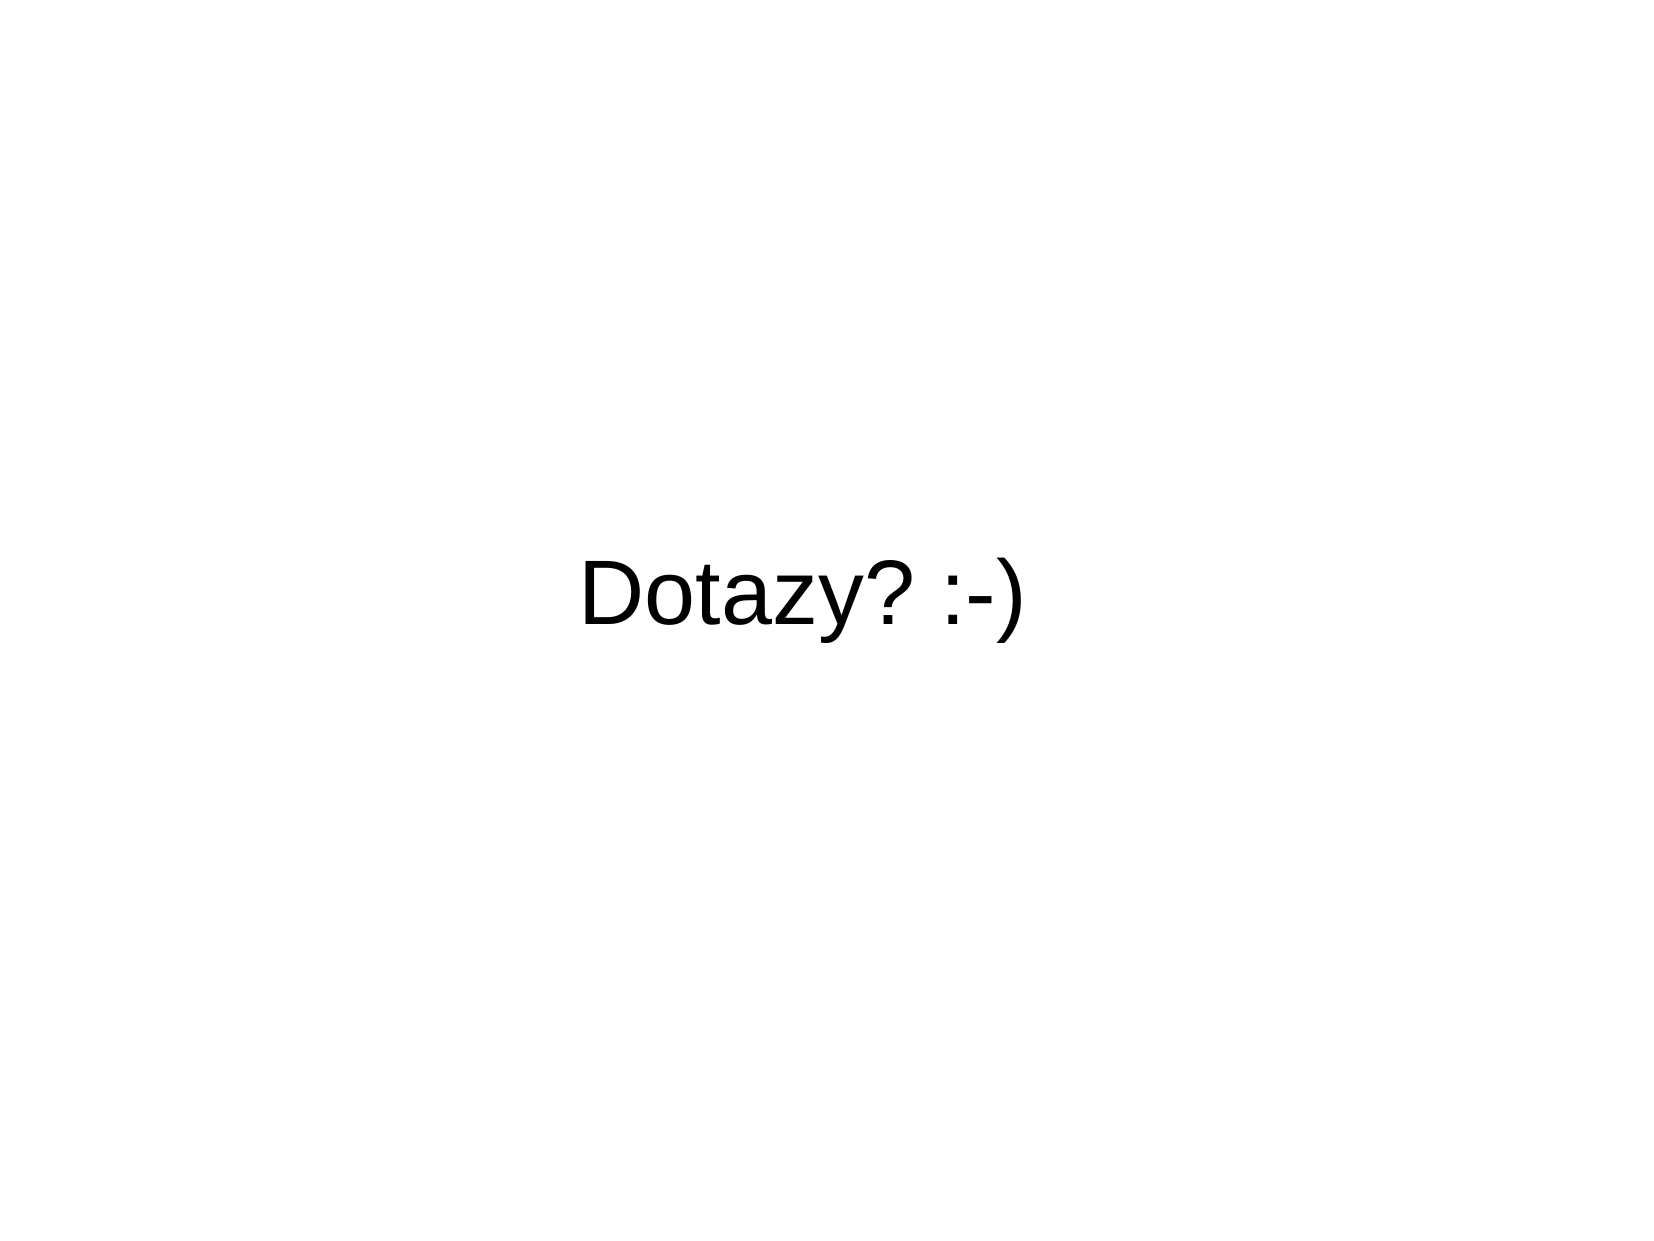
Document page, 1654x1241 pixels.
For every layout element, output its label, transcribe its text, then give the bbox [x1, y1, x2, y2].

title Dotazy? :-) [59, 489, 1548, 697]
